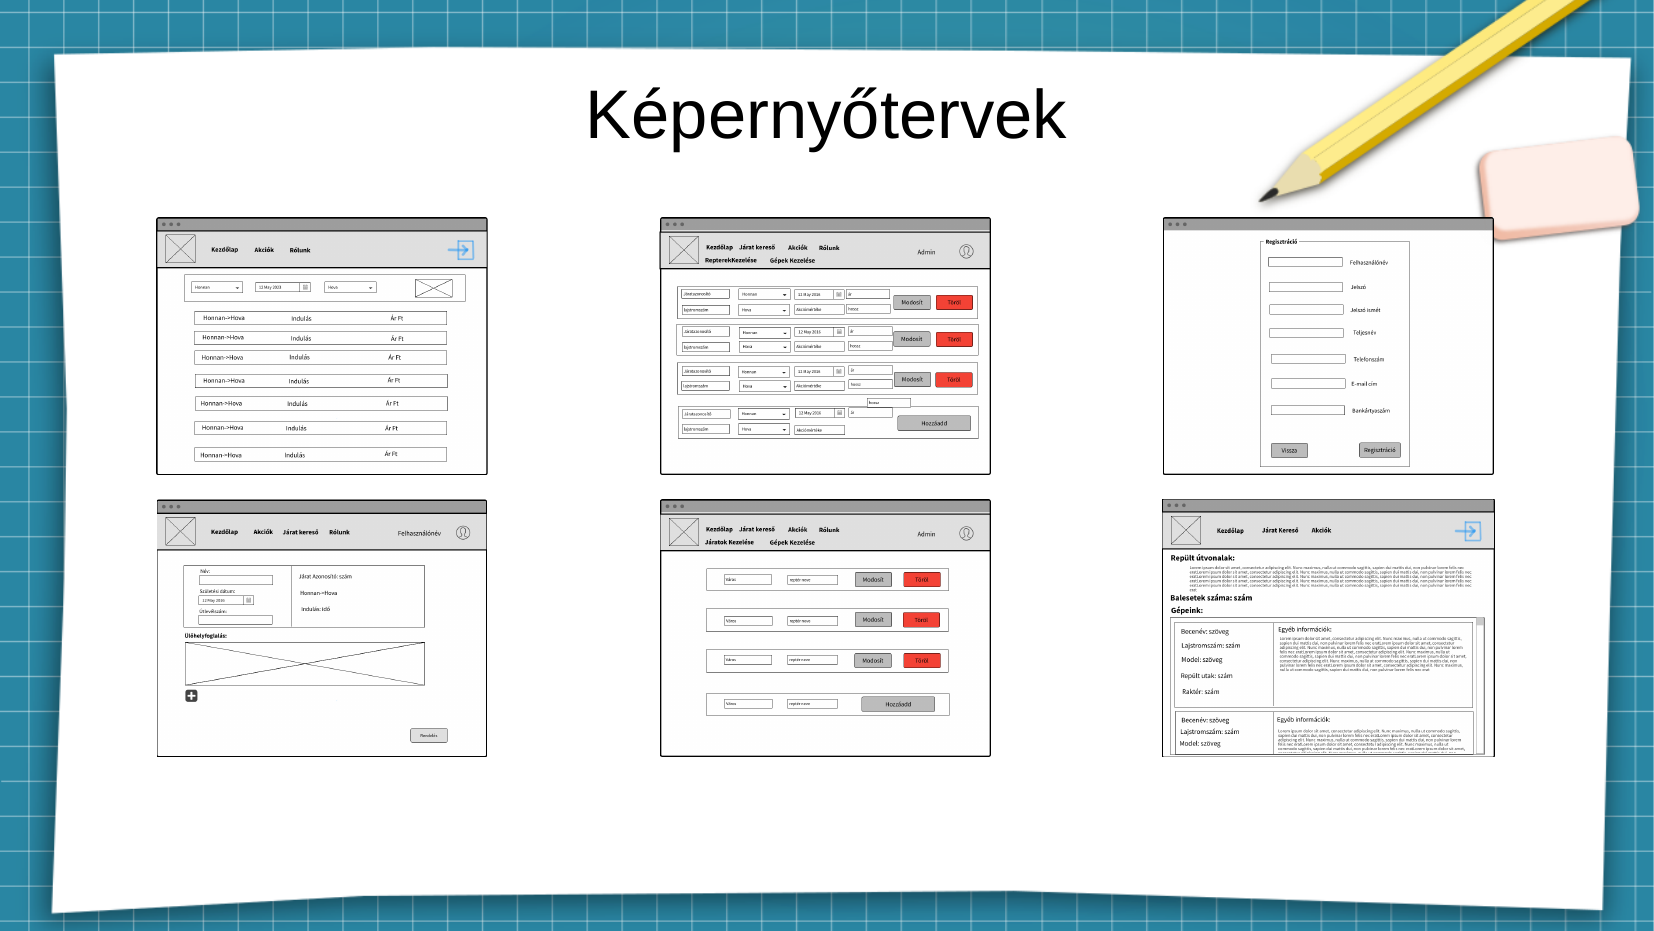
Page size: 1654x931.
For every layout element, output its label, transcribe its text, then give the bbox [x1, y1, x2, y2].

title Képernyőtervek [82, 37, 1571, 193]
picture [0, 0, 1654, 931]
